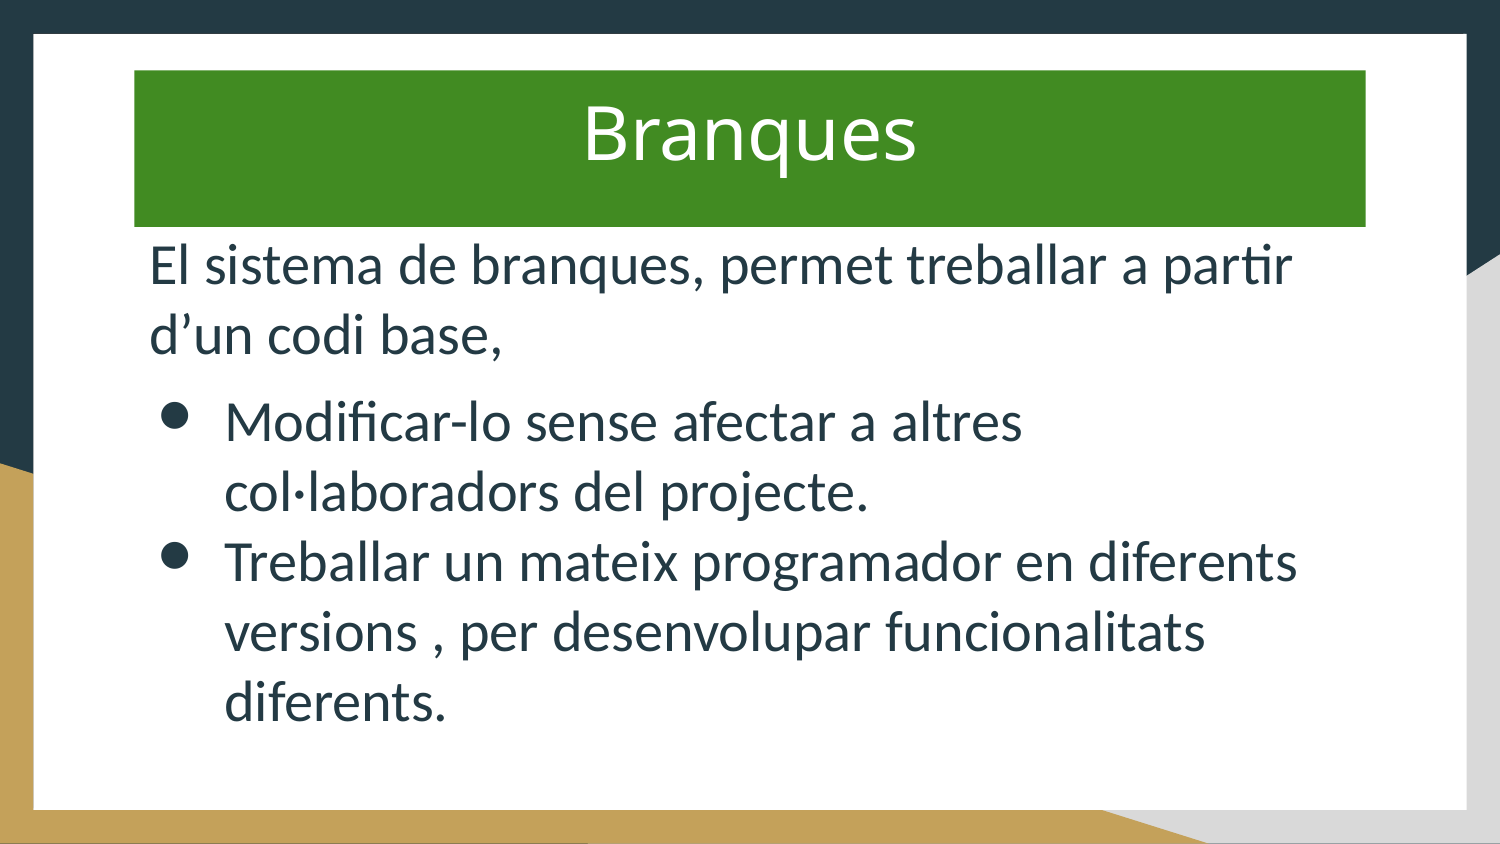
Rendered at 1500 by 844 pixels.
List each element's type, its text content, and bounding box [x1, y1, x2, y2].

list El sistema de branques, permet treballar a partir d’un codi base, Modificar-lo sense afectar a altres col·laboradors del projecte. Treballar un mateix programador en diferents versions , per desenvolupar funcionalitats diferents. [134, 211, 1366, 720]
title Branques [134, 70, 1366, 211]
